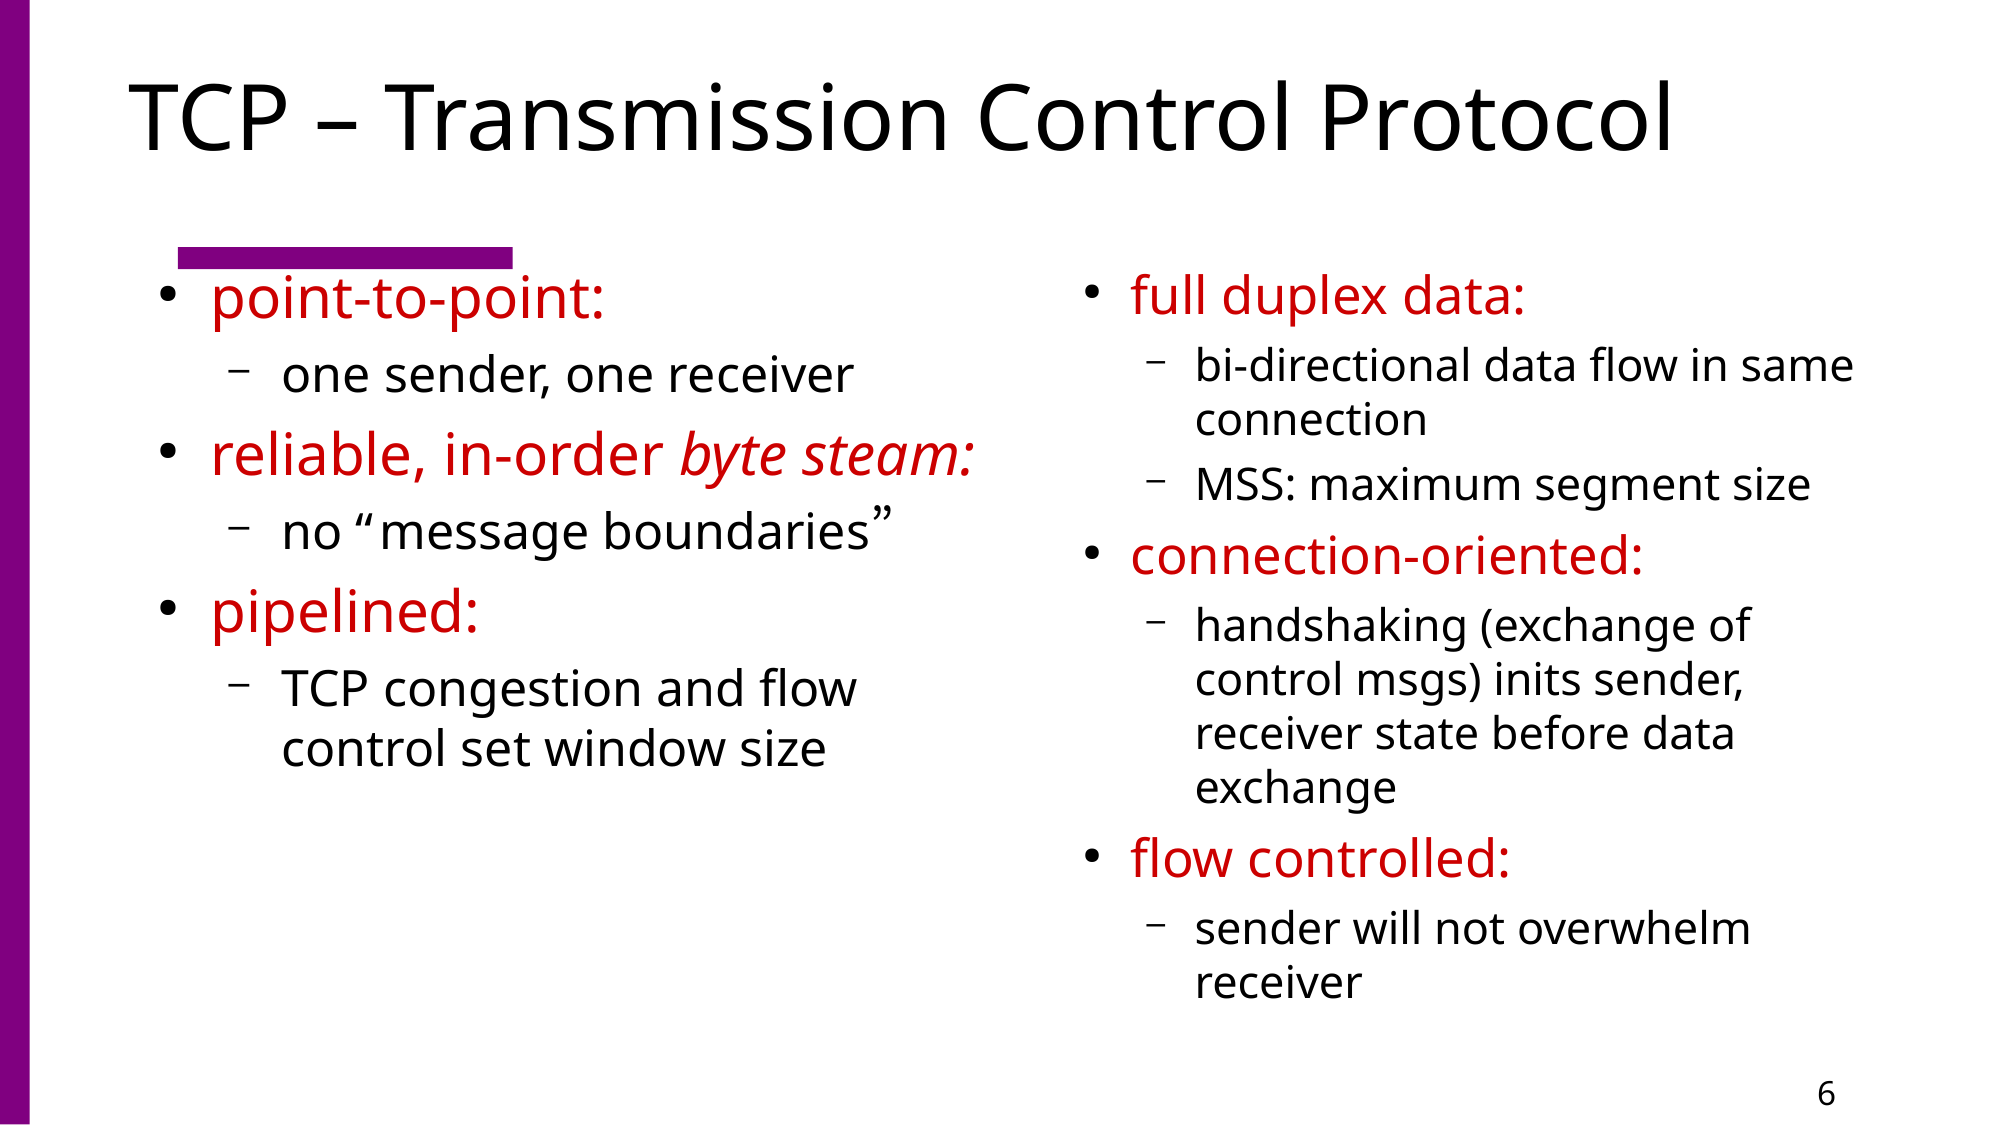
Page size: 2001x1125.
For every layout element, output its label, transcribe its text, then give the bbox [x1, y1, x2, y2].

title TCP – Transmission Control Protocol [77, 41, 1881, 187]
list full duplex data: bi-directional data flow in same connection MSS: maximum segment size connection-oriented: handshaking (exchange of control msgs) inits sender, receiver state before data exchange flow controlled: sender will not overwhelm receiver [1052, 254, 1905, 1018]
list point-to-point: one sender, one receiver reliable, in-order byte steam: no “message boundaries” pipelined: TCP congestion and flow control set window size [124, 253, 996, 1016]
